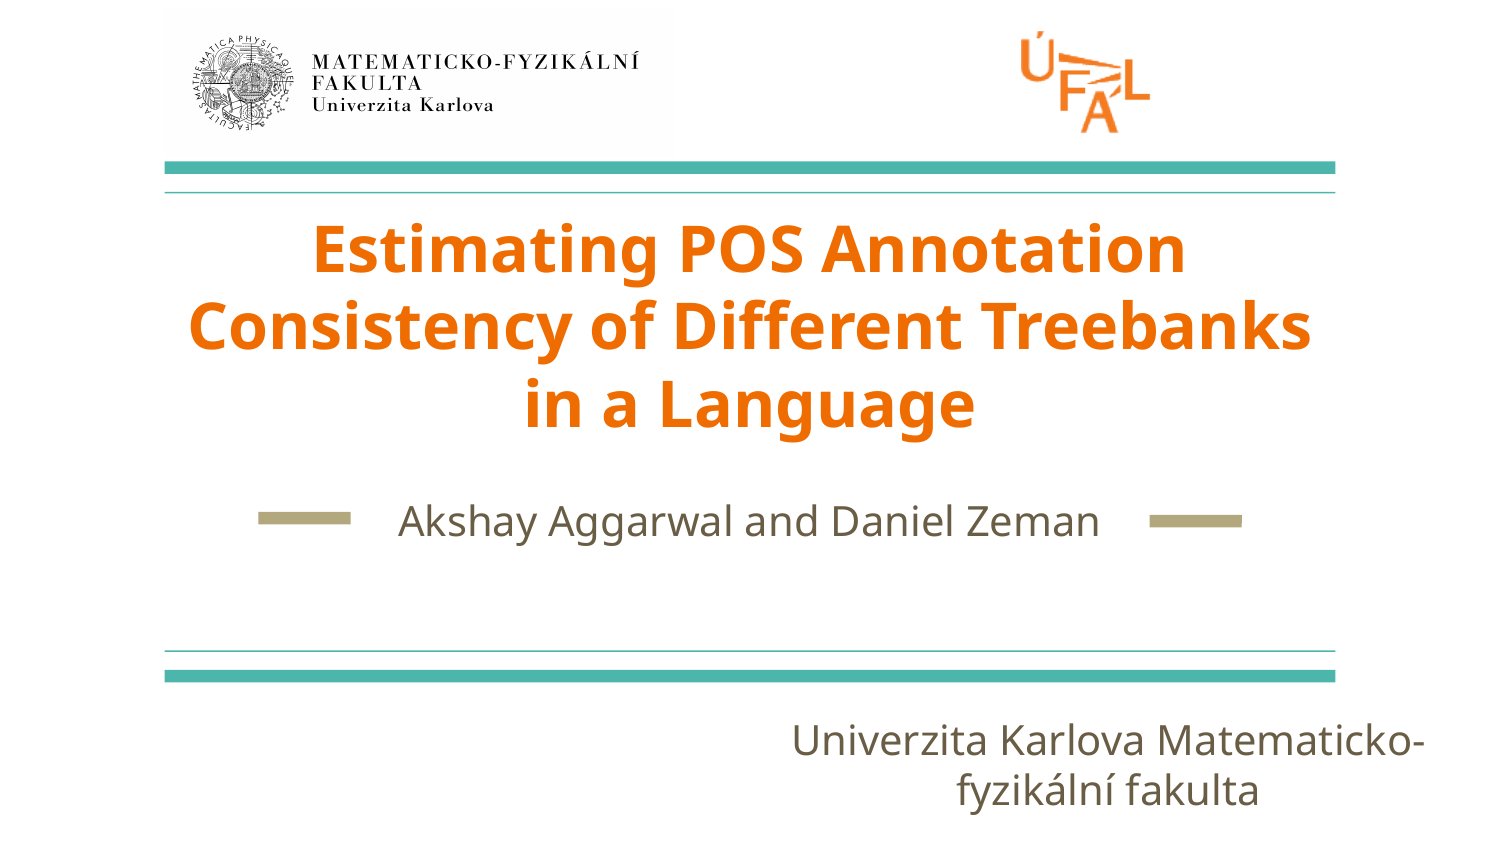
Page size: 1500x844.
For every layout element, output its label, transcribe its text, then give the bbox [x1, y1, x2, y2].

title Estimating POS Annotation Consistency of Different Treebanks in a Language [164, 287, 1336, 456]
picture [1021, 31, 1152, 136]
subtitle Univerzita Karlova Matematicko-fyzikální fakulta [709, 698, 1500, 829]
subtitle Akshay Aggarwal and Daniel Zeman [350, 480, 1150, 610]
picture [164, 8, 674, 158]
